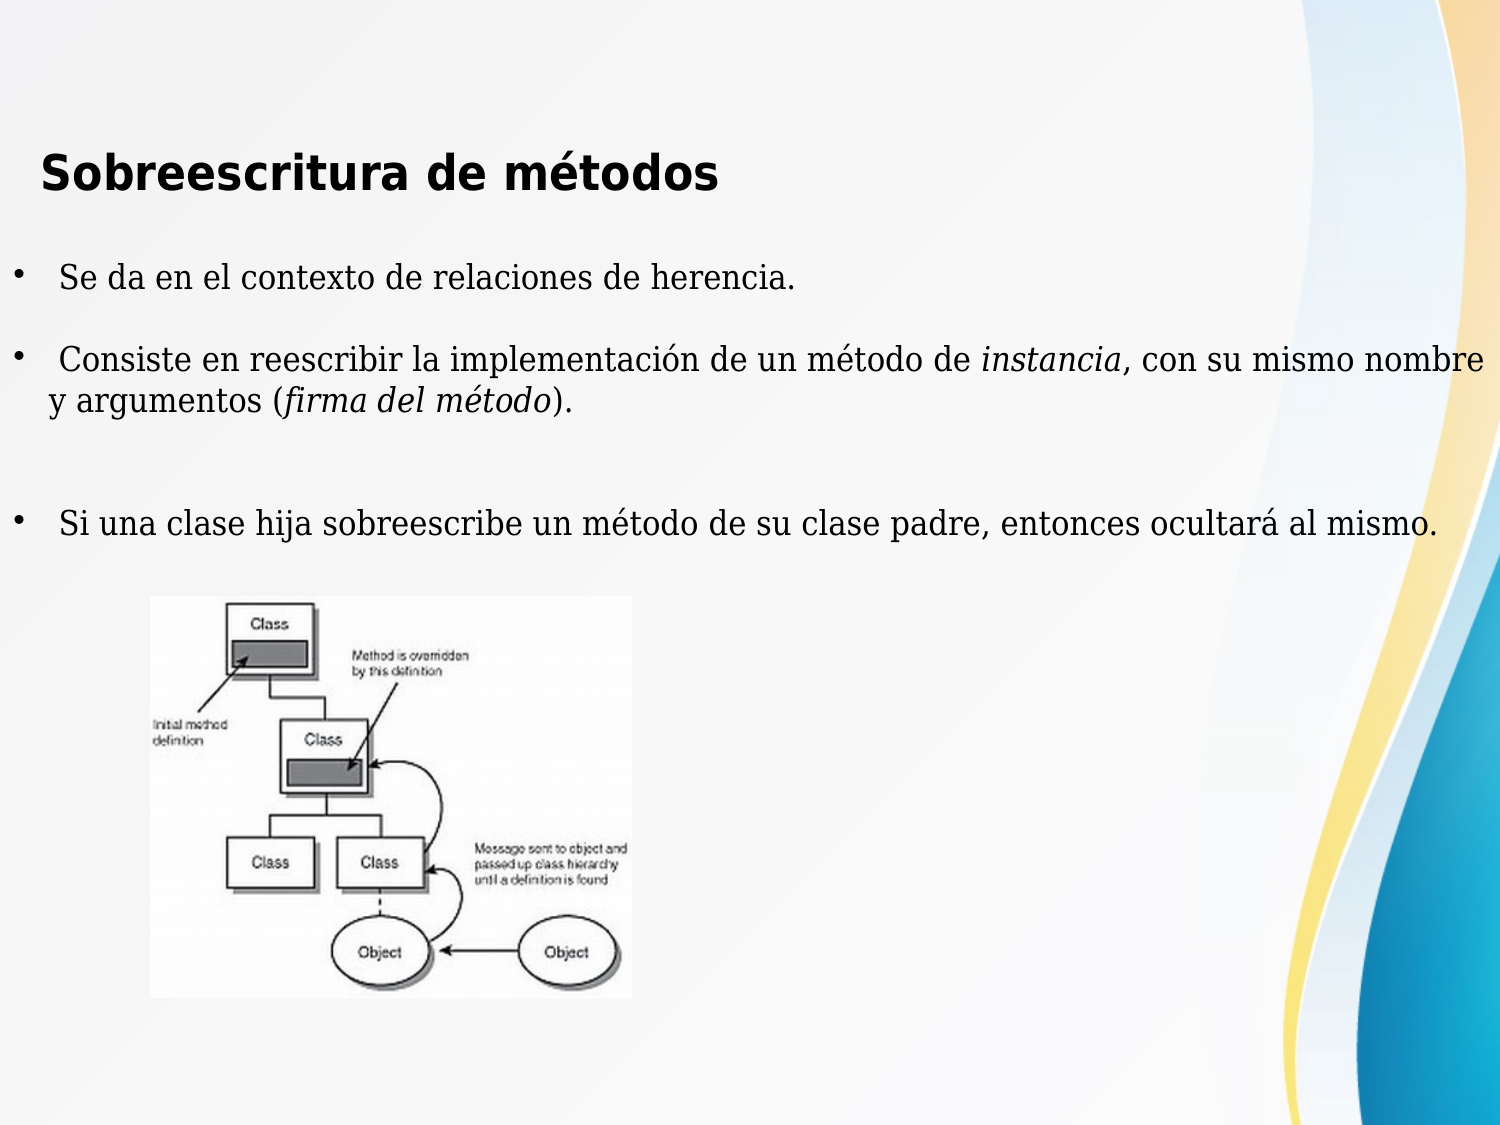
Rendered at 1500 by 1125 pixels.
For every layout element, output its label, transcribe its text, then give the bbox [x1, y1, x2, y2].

text_box Sobreescritura de métodos [27, 134, 1474, 206]
text_box Se da en el contexto de relaciones de herencia. Consiste en reescribir la implementación de un método de instancia, con su mismo nombre y argumentos (firma del método). Si una clase hija sobreescribe un método de su clase padre, entonces ocultará al mismo. [0, 248, 1500, 578]
picture [0, 0, 1500, 248]
picture [0, 578, 1500, 1125]
